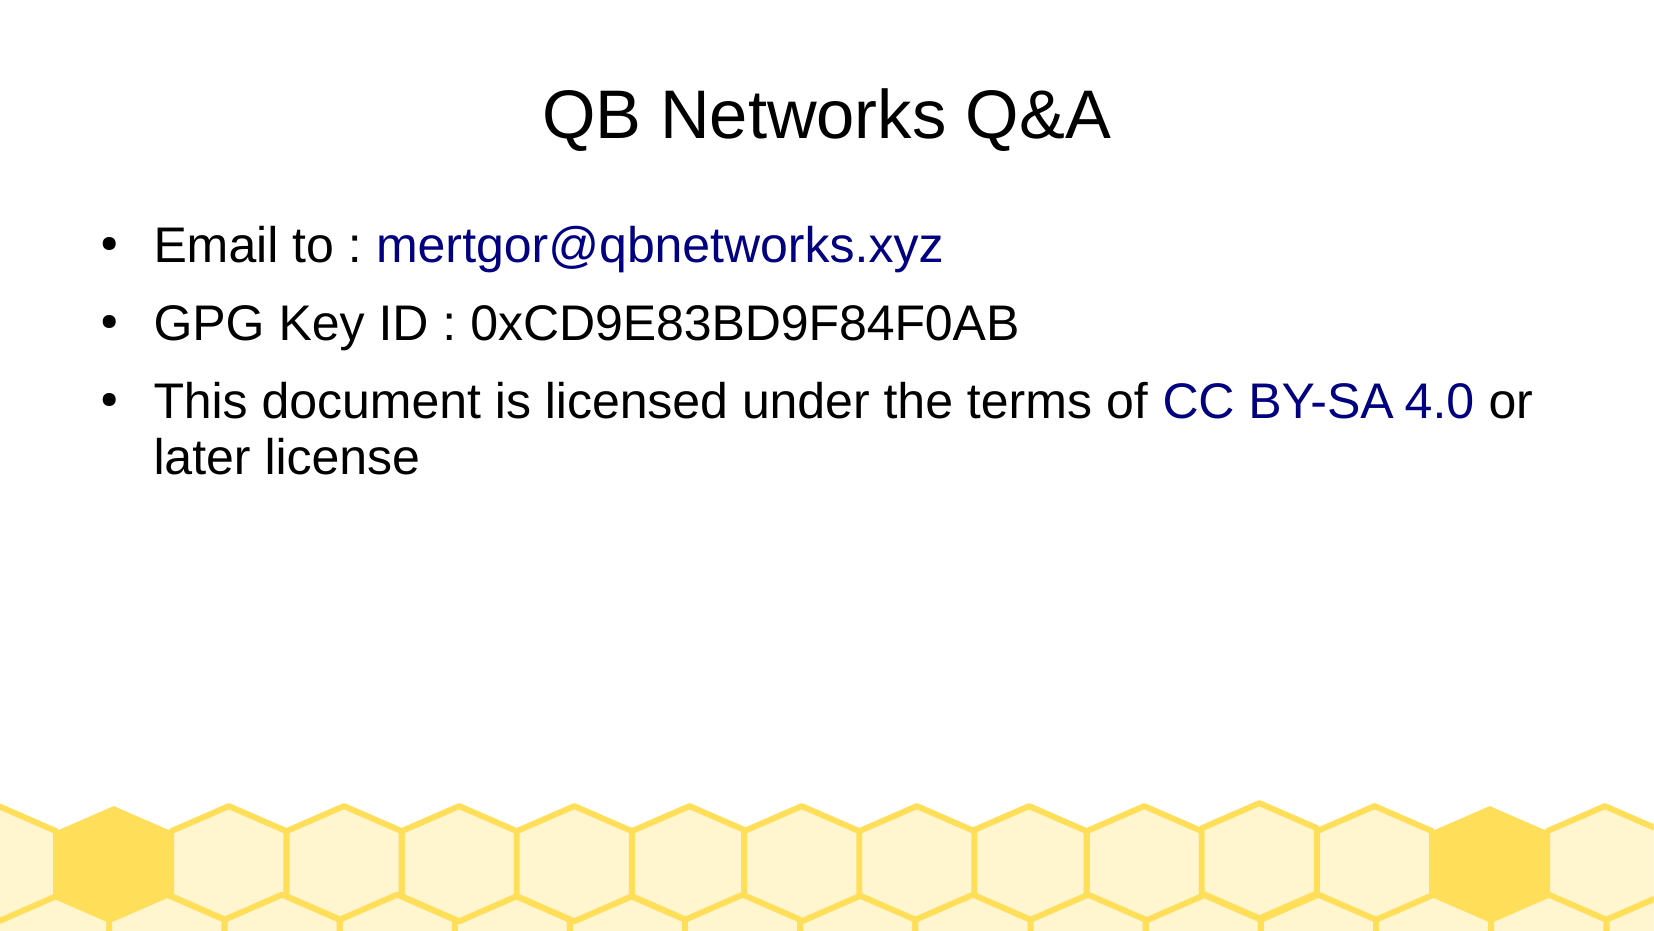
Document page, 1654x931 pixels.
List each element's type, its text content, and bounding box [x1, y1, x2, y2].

list Email to : mertgor@qbnetworks.xyz GPG Key ID : 0xCD9E83BD9F84F0AB This document is licensed under the terms of CC BY-SA 4.0 or later license [82, 217, 1571, 758]
title QB Networks Q&A [82, 37, 1571, 193]
